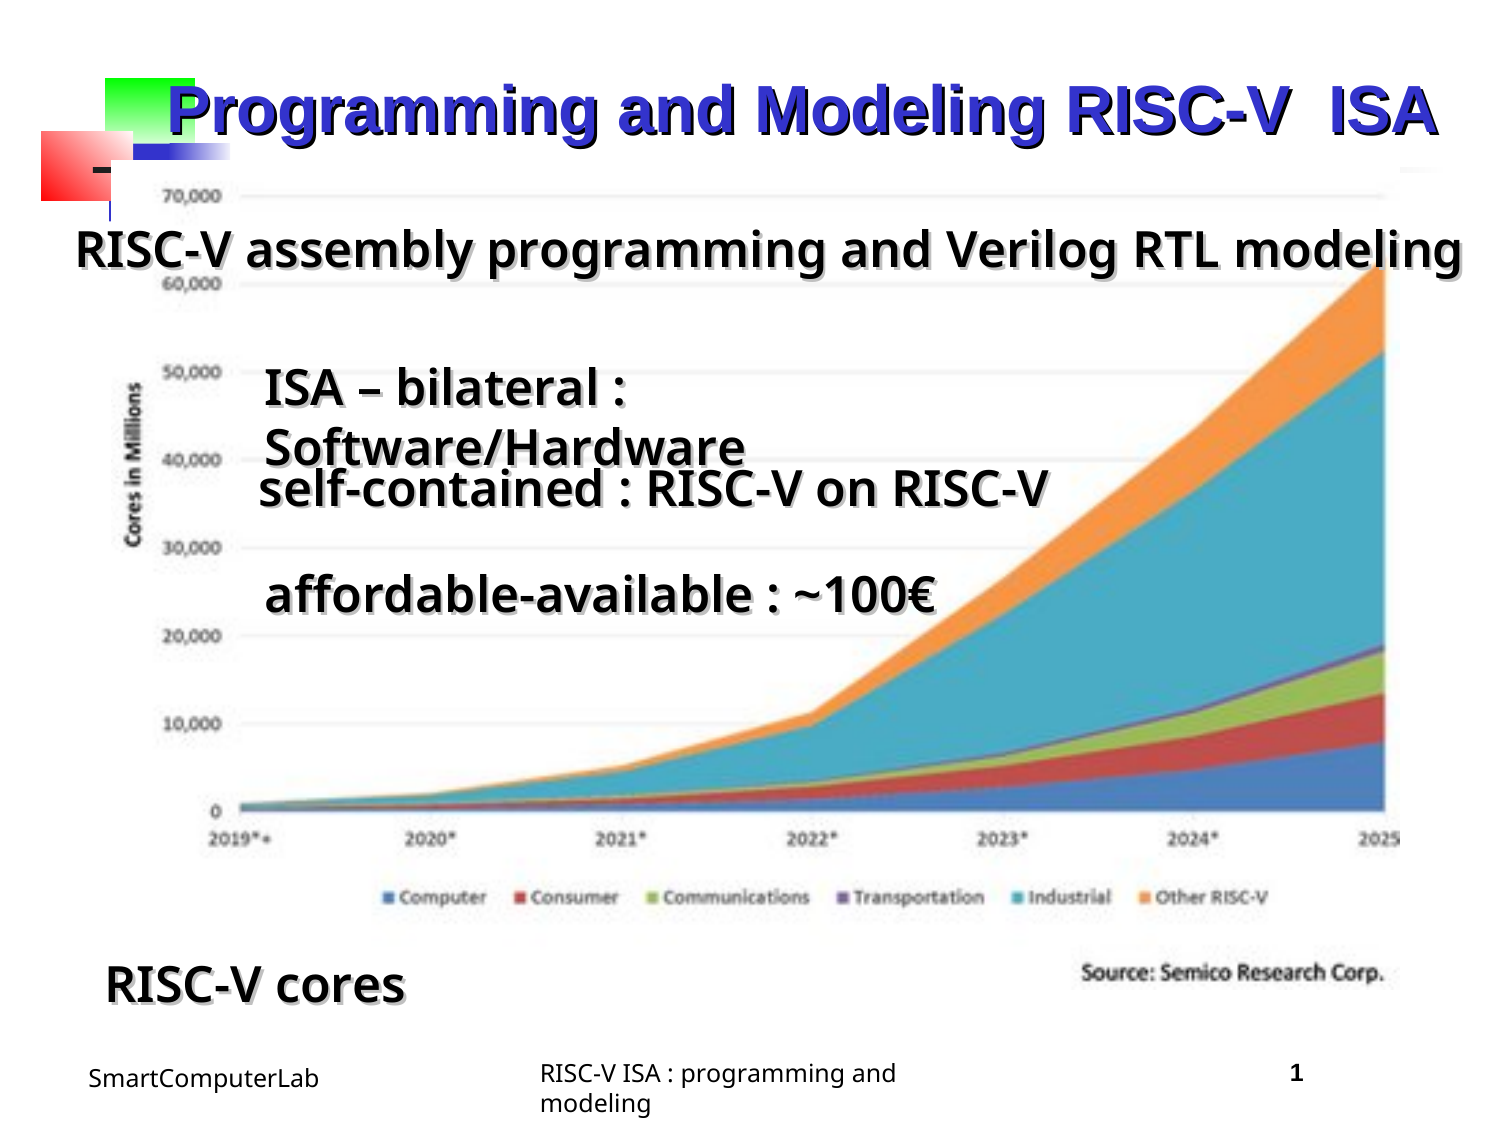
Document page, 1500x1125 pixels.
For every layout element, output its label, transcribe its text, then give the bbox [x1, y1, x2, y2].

text_box self-contained : RISC-V on RISC-V [244, 448, 1130, 524]
text_box RISC-V cores [90, 945, 511, 1020]
title Programming and Modeling RISC-V ISA [120, 58, 1487, 154]
picture [111, 286, 1400, 991]
picture [111, 160, 1400, 209]
text_box affordable-available : ~100€ [250, 555, 1136, 630]
text_box ISA – bilateral : Software/Hardware [250, 348, 1136, 424]
text_box RISC-V assembly programming and Verilog RTL modeling [60, 209, 1500, 286]
